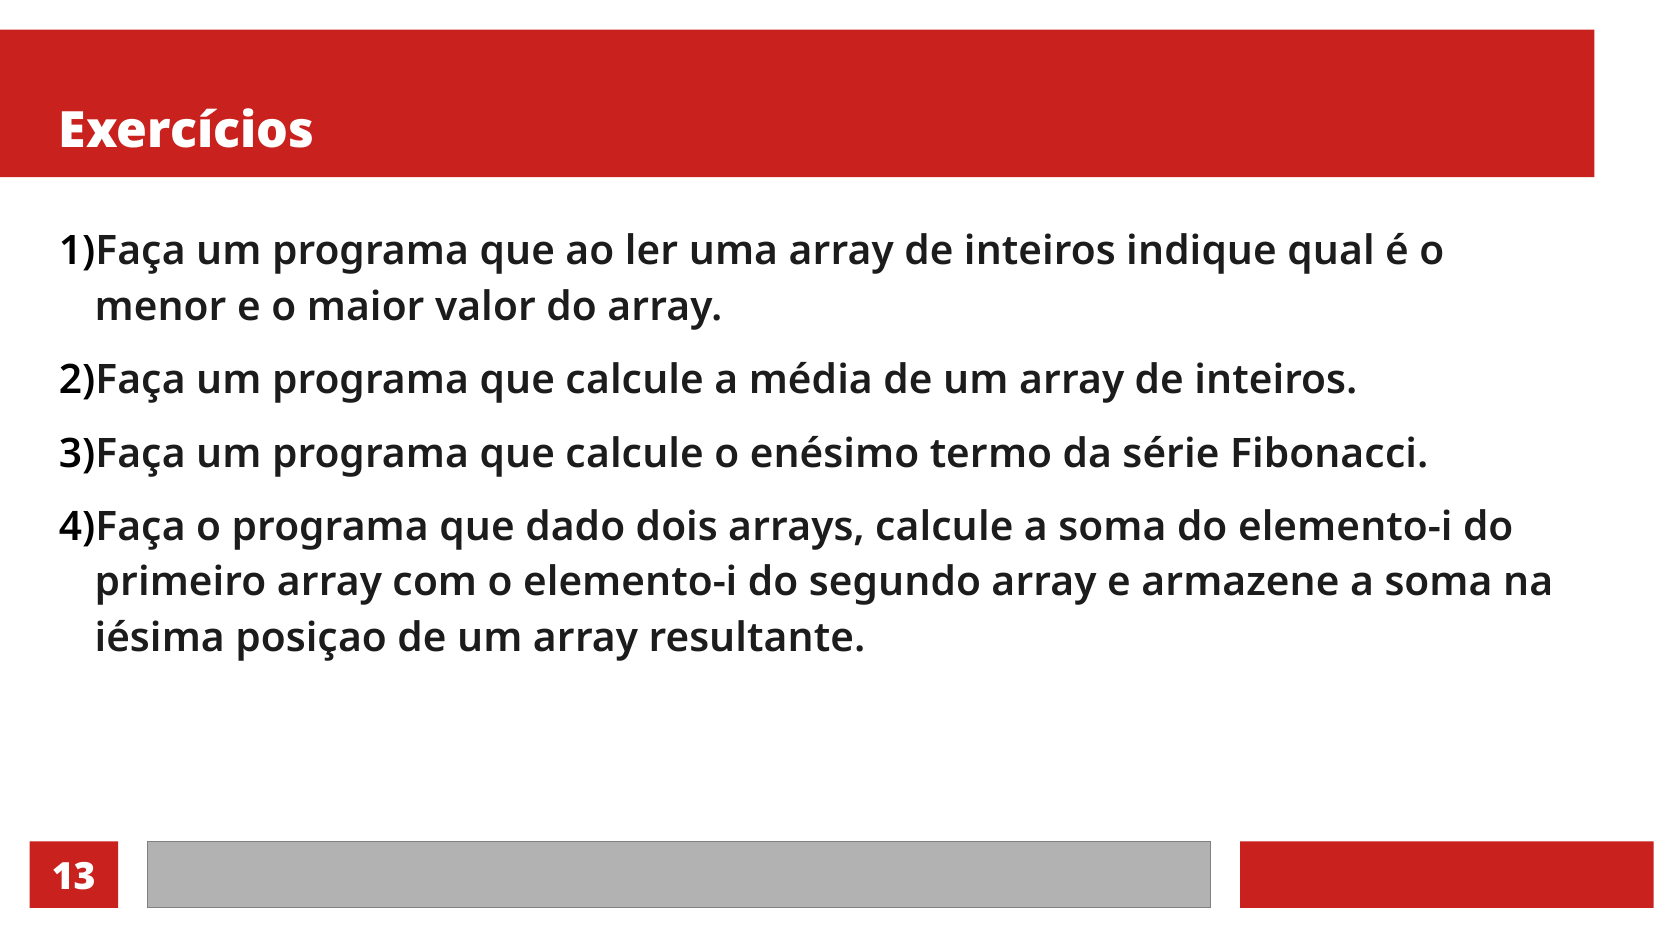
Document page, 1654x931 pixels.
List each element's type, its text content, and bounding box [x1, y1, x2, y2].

list Faça um programa que ao ler uma array de inteiros indique qual é o menor e o maior valor do array. Faça um programa que calcule a média de um array de inteiros. Faça um programa que calcule o enésimo termo da série Fibonacci. Faça o programa que dado dois arrays, calcule a soma do elemento-i do primeiro array com o elemento-i do segundo array e armazene a soma na iésima posiçao de um array resultante. [59, 221, 1565, 798]
title Exercícios [59, 44, 1595, 163]
